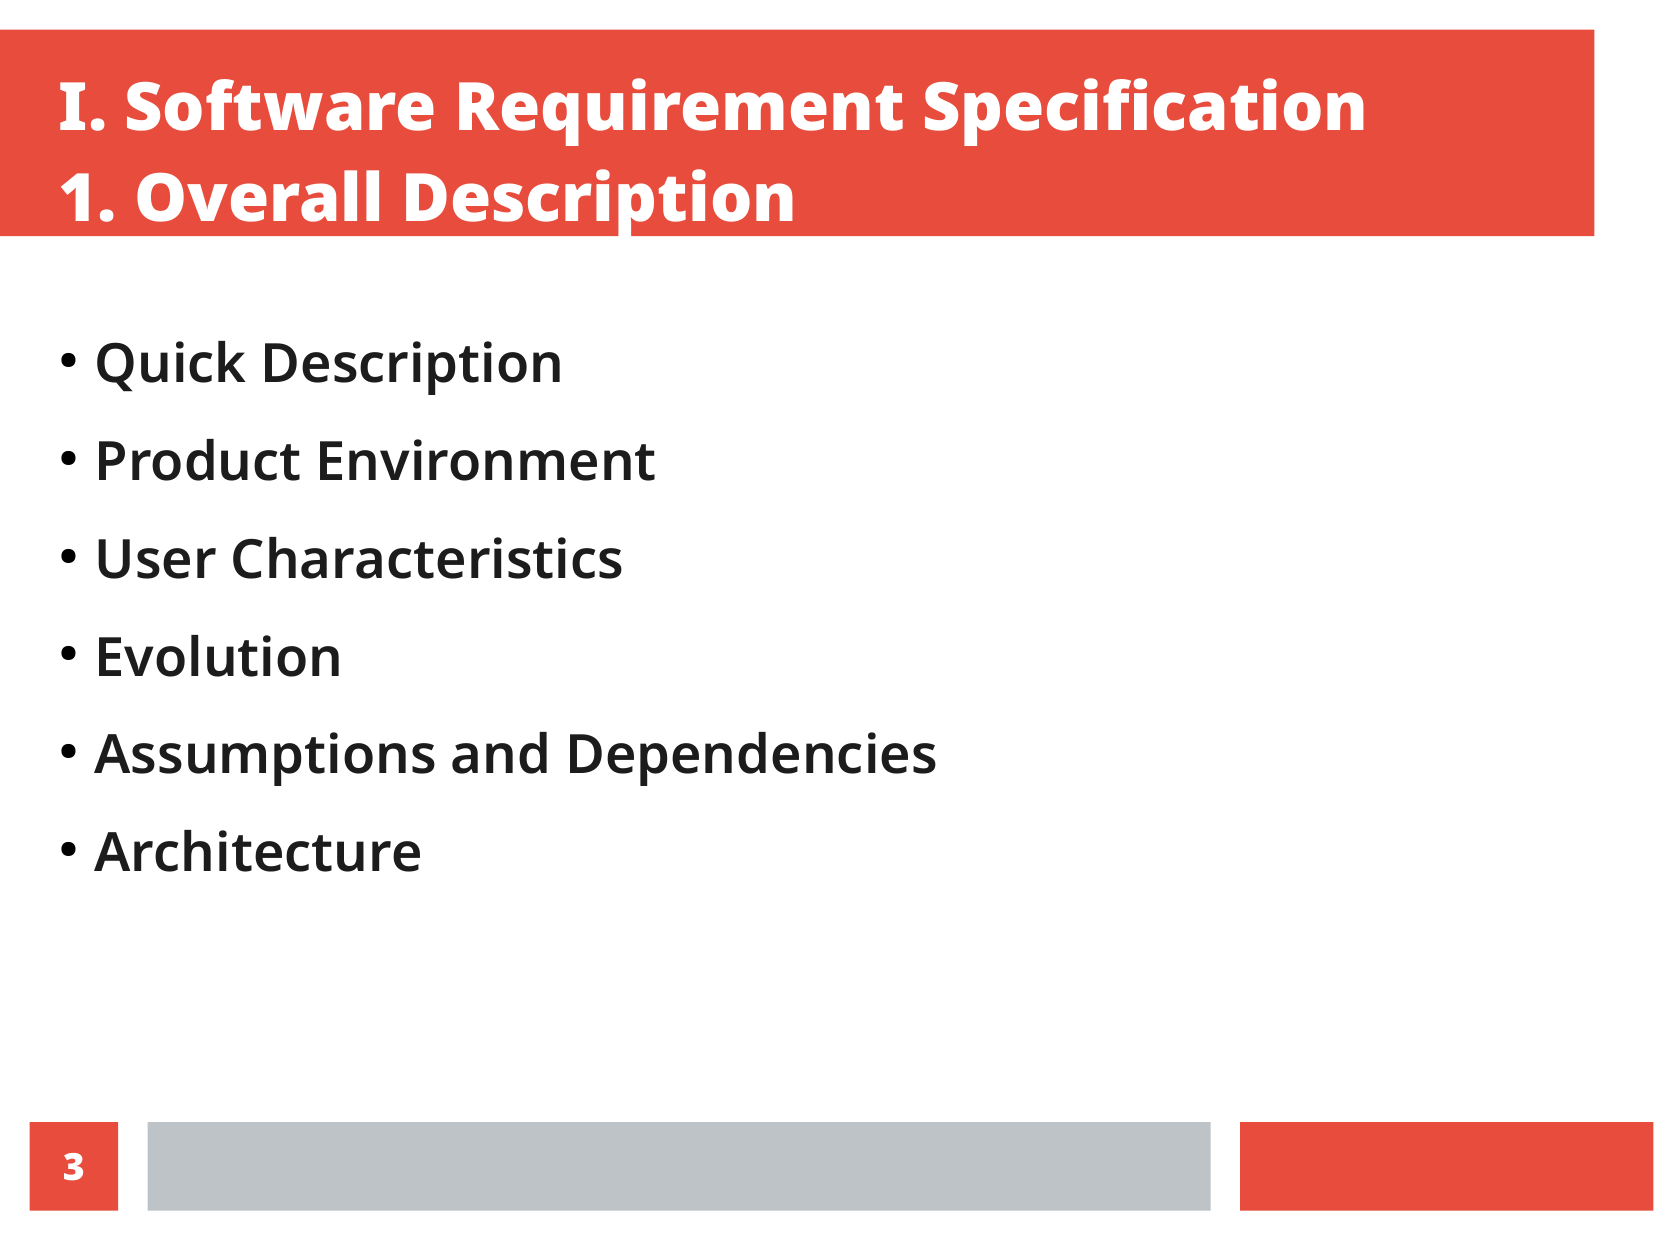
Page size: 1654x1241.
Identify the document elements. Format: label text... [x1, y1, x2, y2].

title I. Software Requirement Specification 1. Overall Description [59, 59, 1595, 207]
list Quick Description Product Environment User Characteristics Evolution Assumptions and Dependencies Architecture [59, 324, 1565, 1093]
